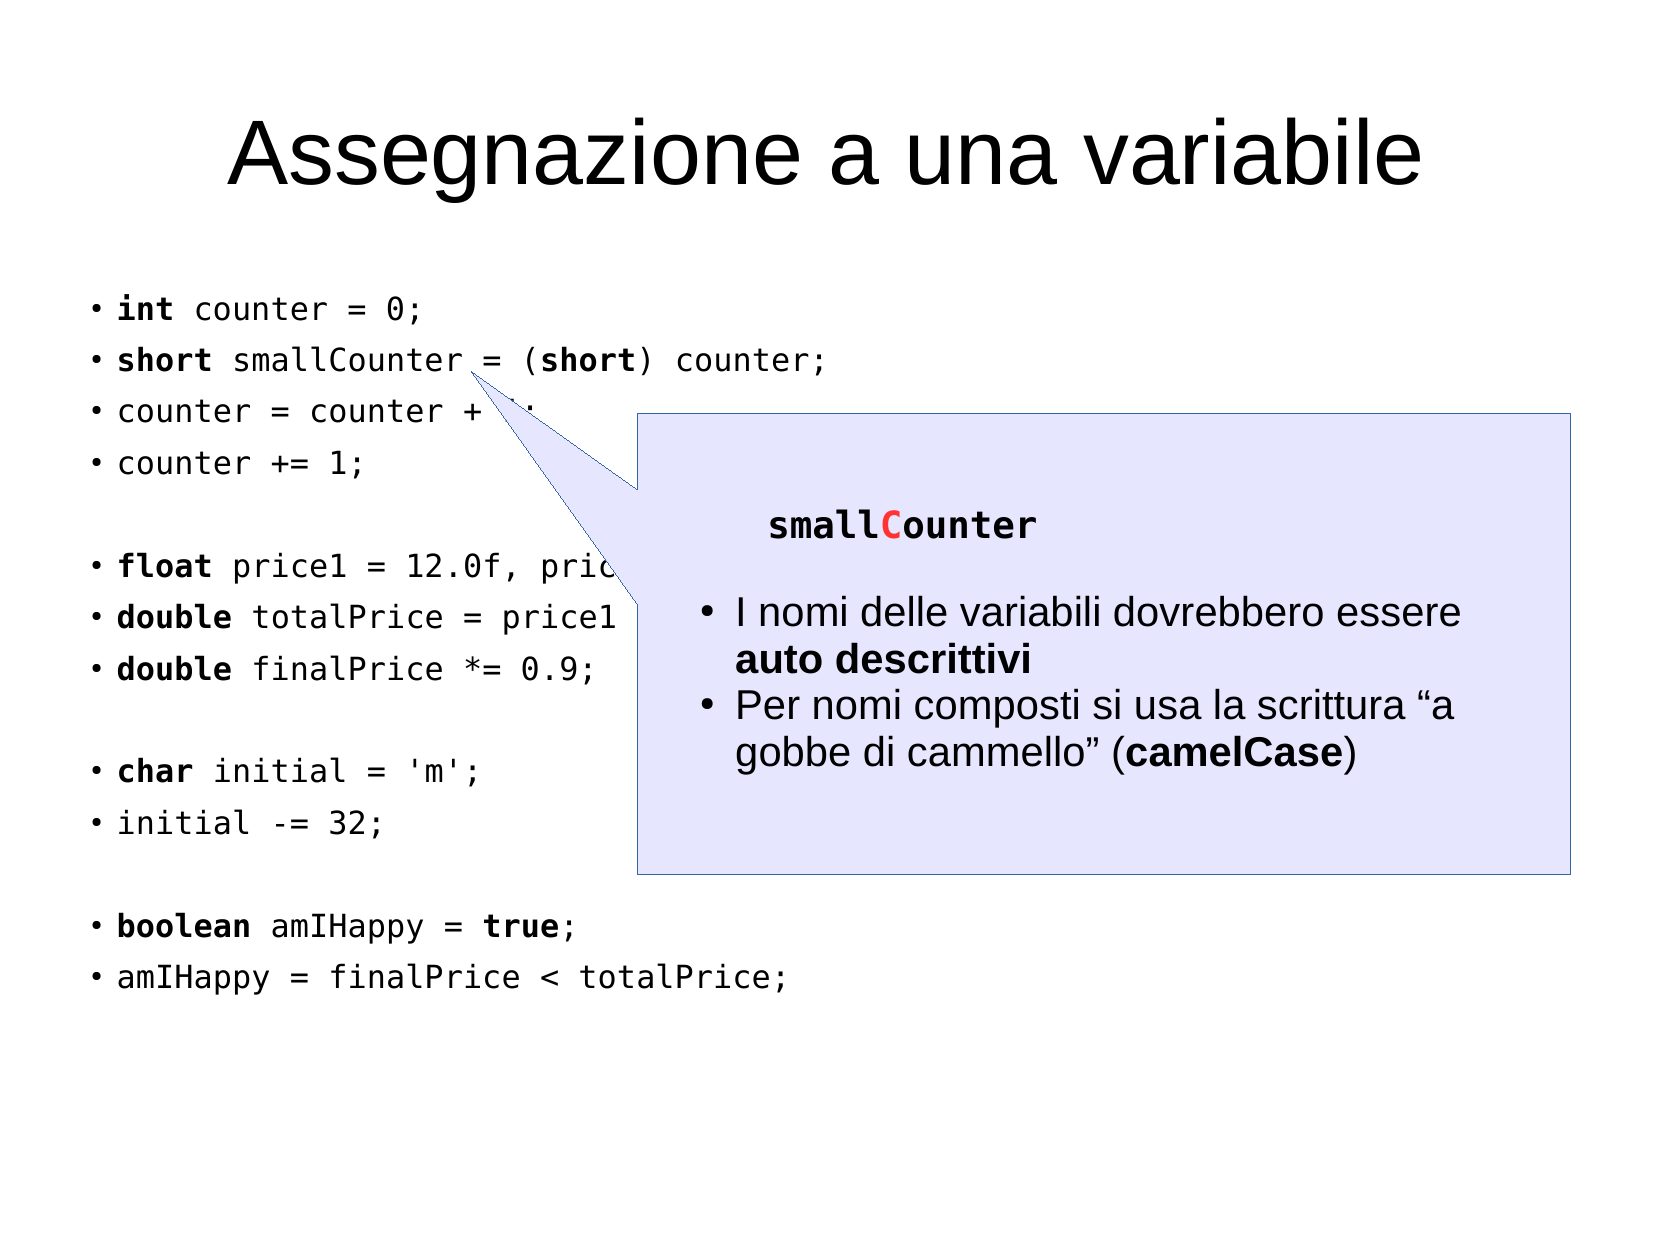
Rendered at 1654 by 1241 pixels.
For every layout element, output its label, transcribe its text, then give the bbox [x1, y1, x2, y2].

text_box smallCounter I nomi delle variabili dovrebbero essere auto descrittivi Per nomi composti si usa la scrittura “a gobbe di cammello” (camelCase) [685, 496, 1536, 827]
list int counter = 0; short smallCounter = (short) counter; counter = counter + 1; counter += 1; float price1 = 12.0f, price2 = 21.0f; double totalPrice = price1 + price2; double finalPrice *= 0.9; char initial = 'm'; initial -= 32; boolean amIHappy = true; amIHappy = finalPrice < totalPrice; [82, 290, 1571, 1010]
text_box [471, 371, 1571, 875]
title Assegnazione a una variabile [82, 49, 1571, 257]
